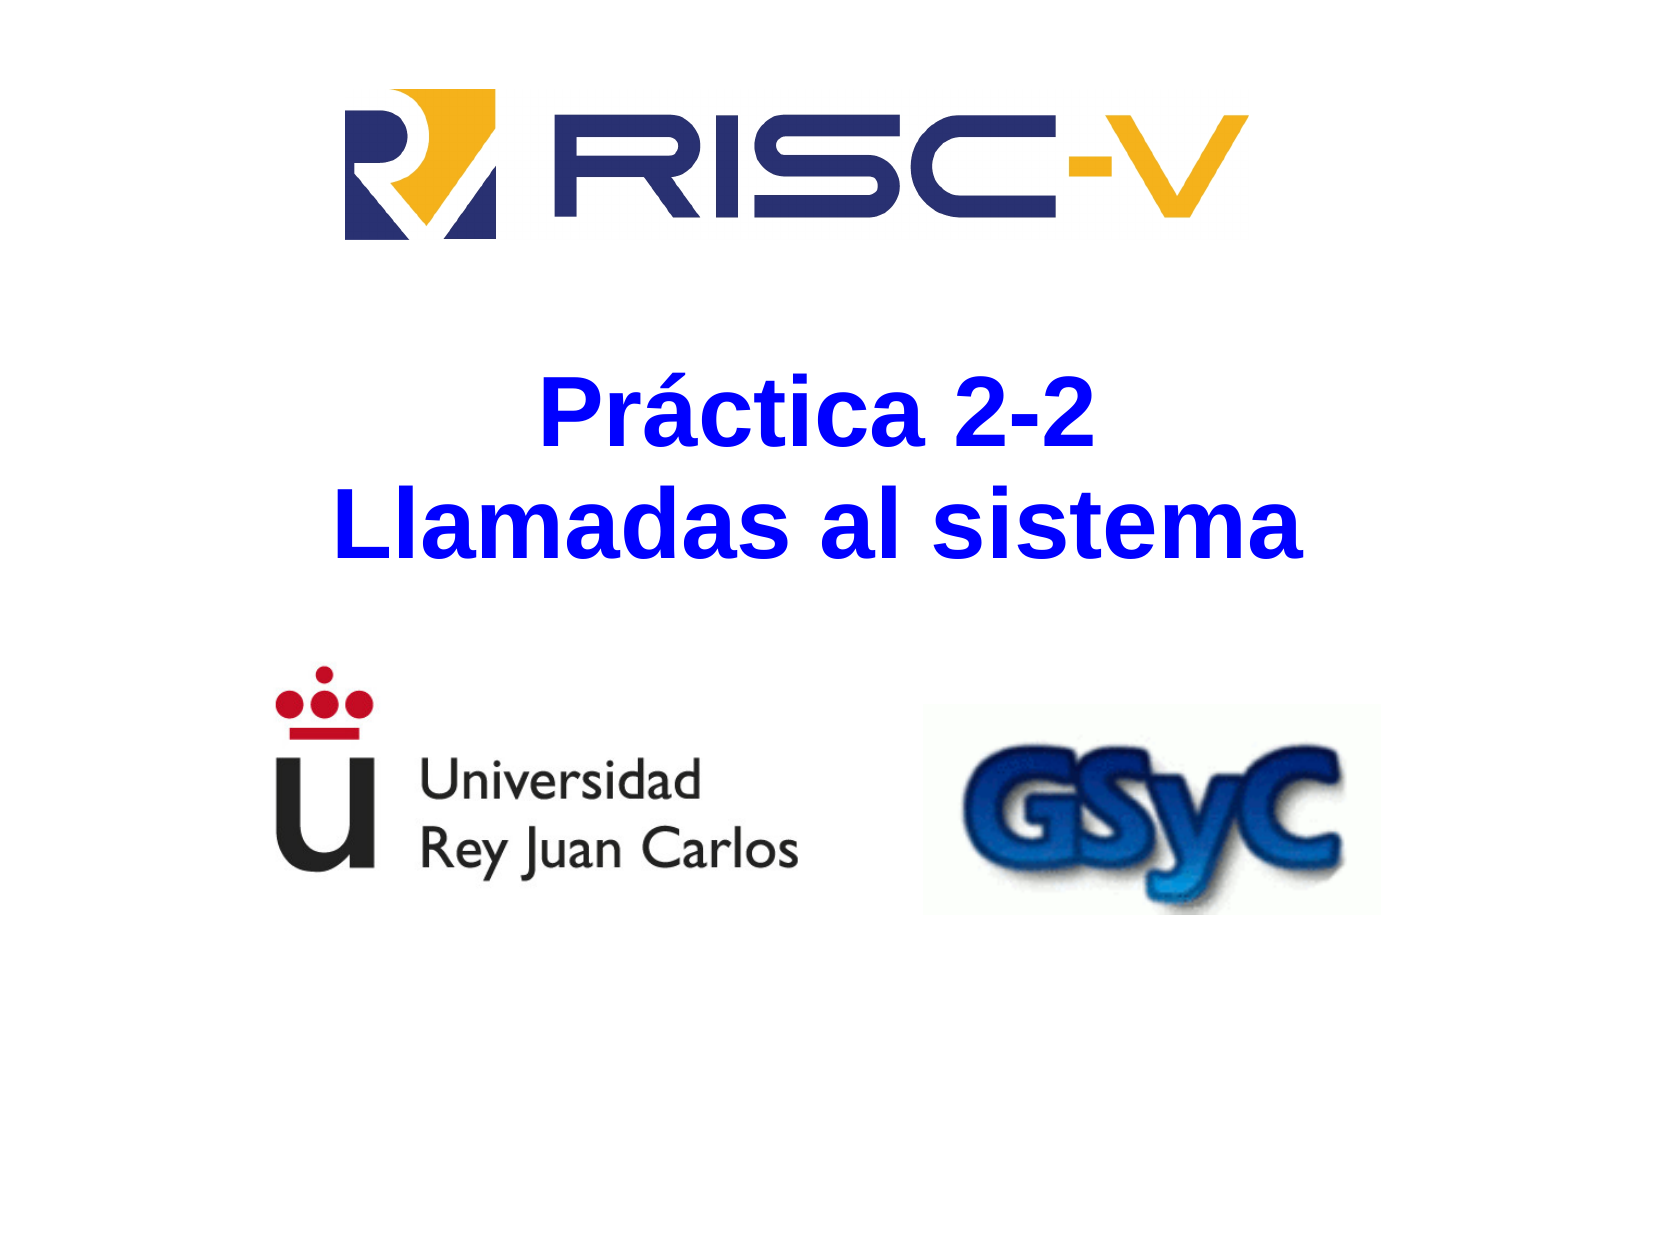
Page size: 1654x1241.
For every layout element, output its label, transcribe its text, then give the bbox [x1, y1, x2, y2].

picture [345, 89, 1249, 241]
picture [923, 704, 1381, 916]
title Práctica 2-2 Llamadas al sistema [180, 300, 1456, 636]
picture [241, 644, 826, 901]
